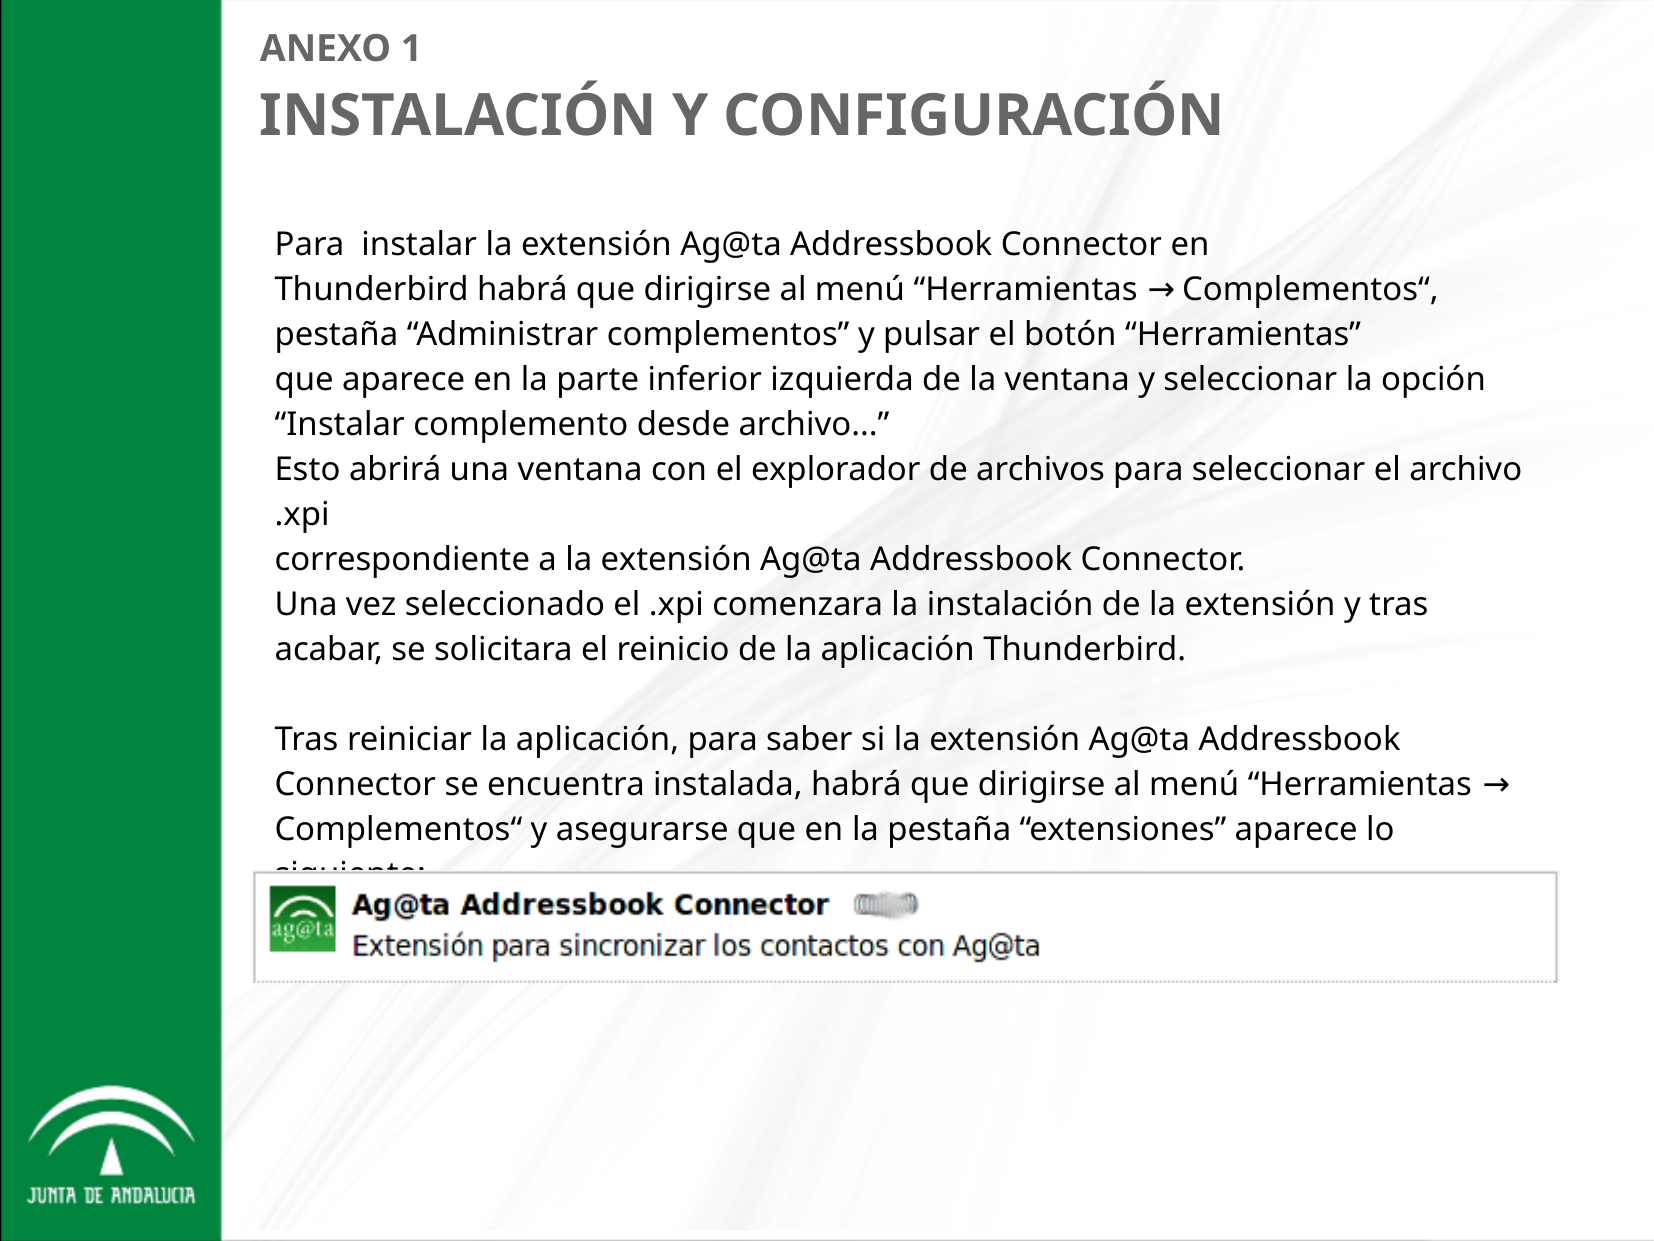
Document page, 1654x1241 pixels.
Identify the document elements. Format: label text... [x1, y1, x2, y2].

picture [0, 0, 1654, 1241]
title ANEXO 1 INSTALACIÓN Y CONFIGURACIÓN [259, 30, 1577, 143]
text_box Para instalar la extensión Ag@ta Addressbook Connector en Thunderbird habrá que dirigirse al menú “Herramientas → Complementos“, pestaña “Administrar complementos” y pulsar el botón “Herramientas” que aparece en la parte inferior izquierda de la ventana y seleccionar la opción “Instalar complemento desde archivo...” Esto abrirá una ventana con el explorador de archivos para seleccionar el archivo .xpi correspondiente a la extensión Ag@ta Addressbook Connector. Una vez seleccionado el .xpi comenzara la instalación de la extensión y tras acabar, se solicitara el reinicio de la aplicación Thunderbird. Tras reiniciar la aplicación, para saber si la extensión Ag@ta Addressbook Connector se encuentra instalada, habrá que dirigirse al menú “Herramientas → Complementos“ y asegurarse que en la pestaña “extensiones” aparece lo siguiente: [259, 212, 1548, 870]
